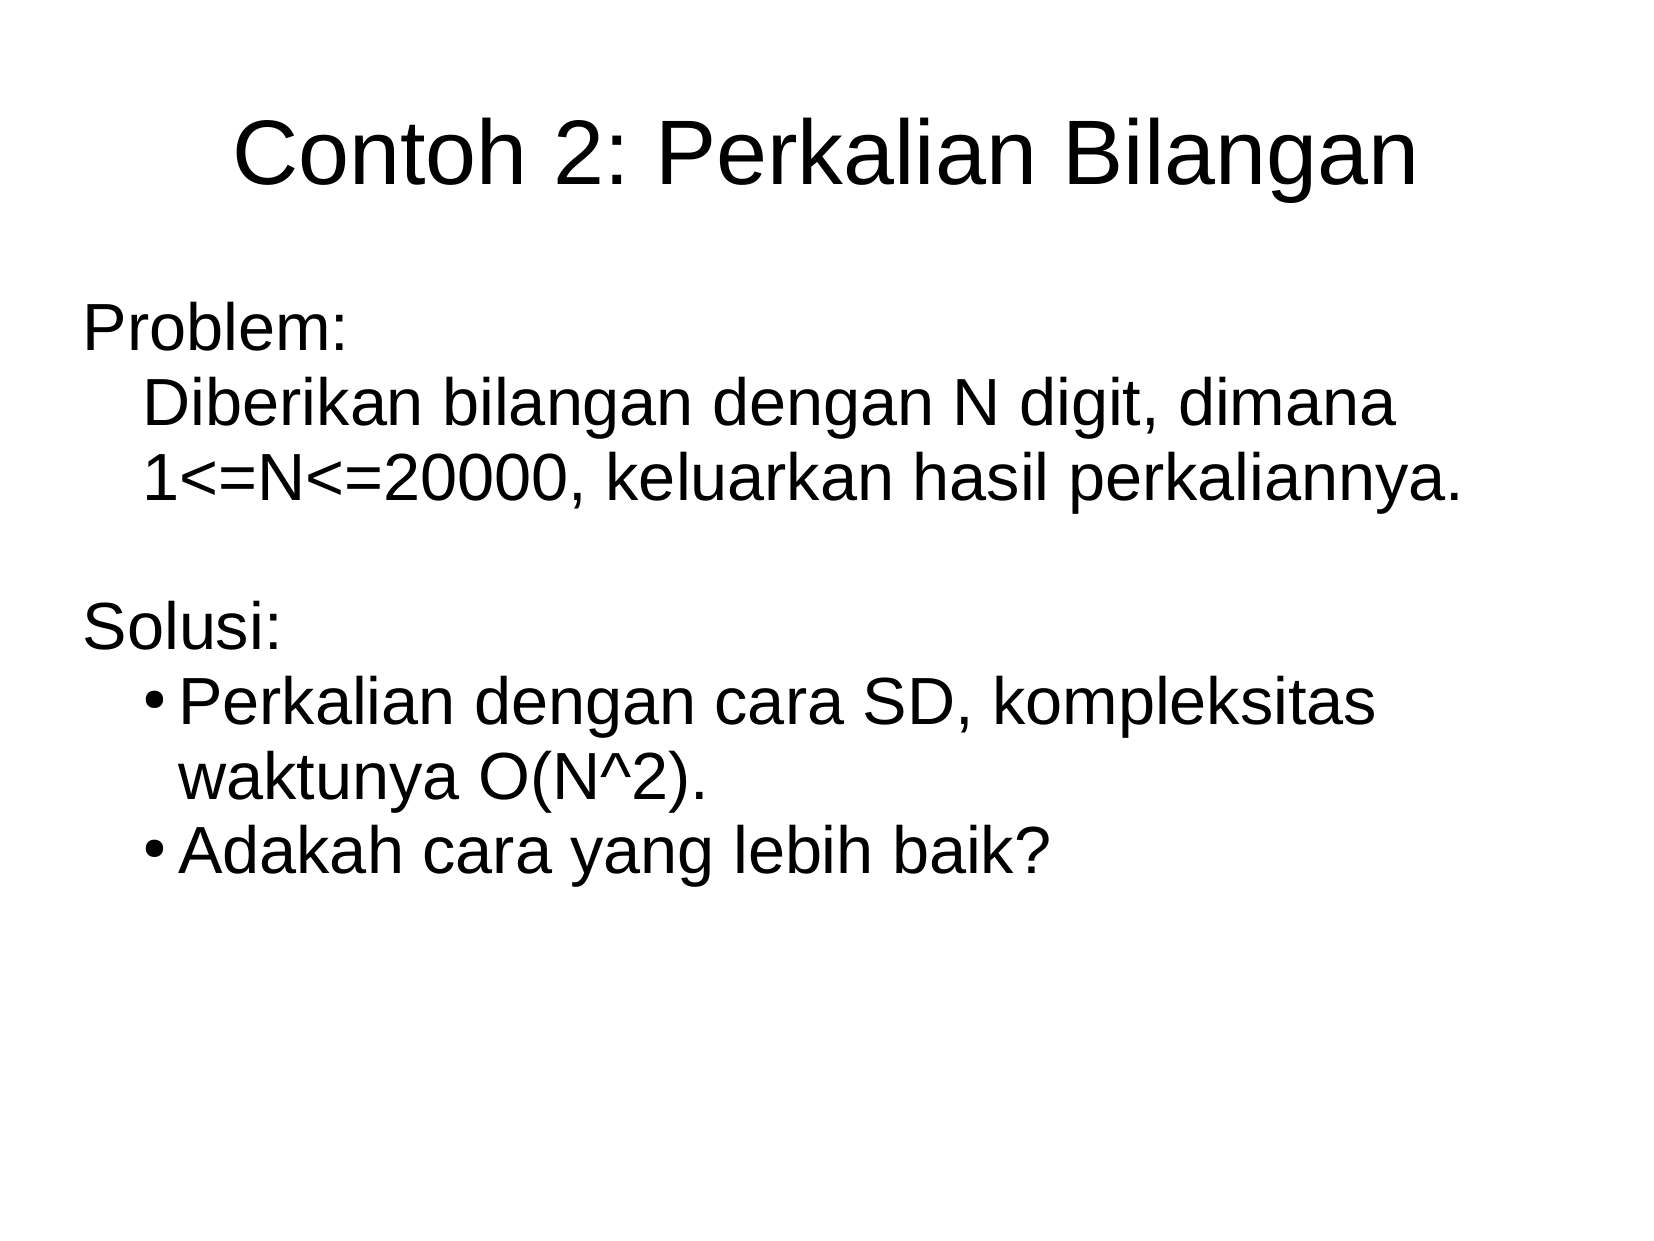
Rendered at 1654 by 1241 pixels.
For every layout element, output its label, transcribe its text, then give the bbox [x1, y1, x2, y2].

title Contoh 2: Perkalian Bilangan [82, 49, 1571, 257]
subtitle Problem: Diberikan bilangan dengan N digit, dimana 1<=N<=20000, keluarkan hasil perkaliannya. Solusi: Perkalian dengan cara SD, kompleksitas waktunya O(N^2). Adakah cara yang lebih baik? [82, 290, 1571, 1010]
